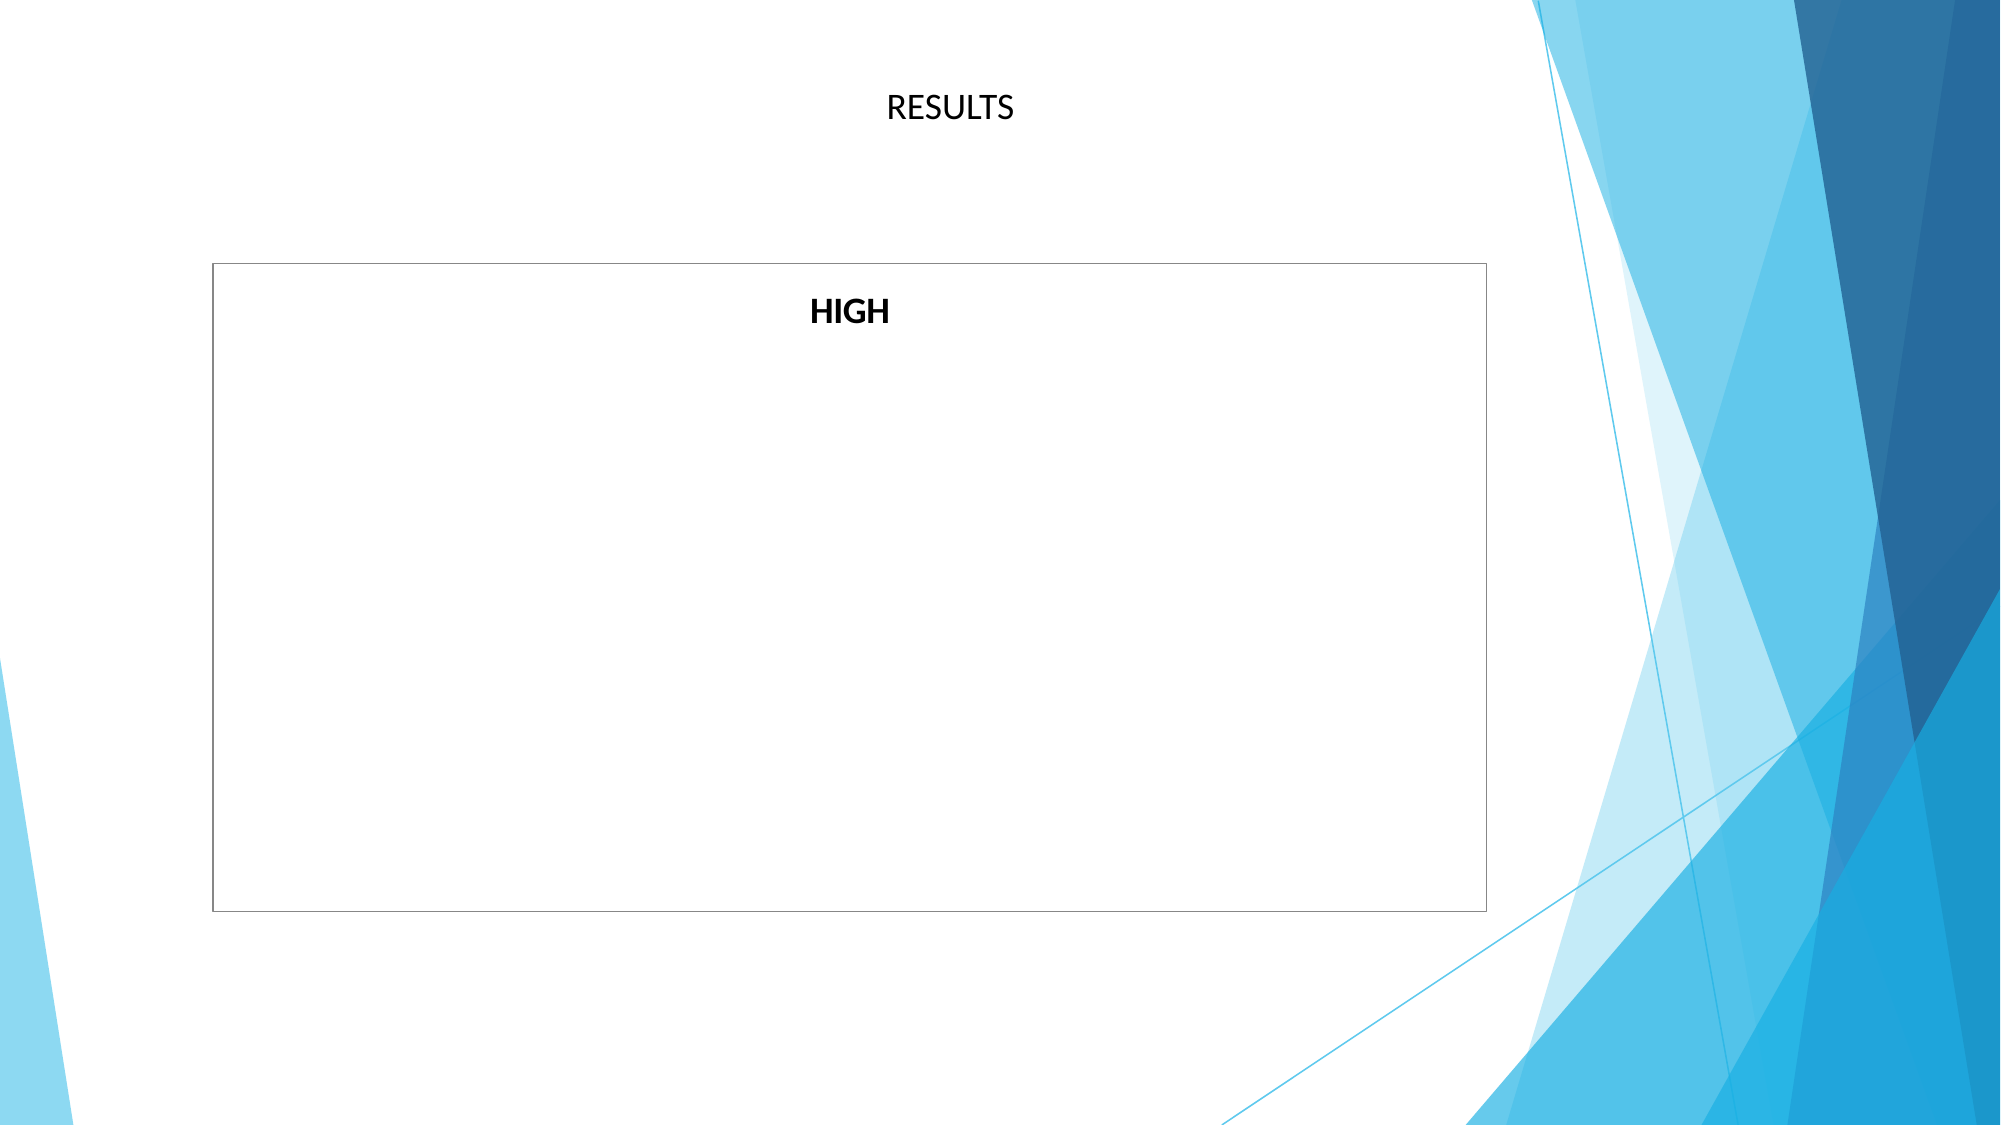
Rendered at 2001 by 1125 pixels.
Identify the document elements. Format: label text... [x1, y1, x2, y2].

chart [212, 262, 1488, 913]
title RESULTS [249, 75, 1652, 200]
